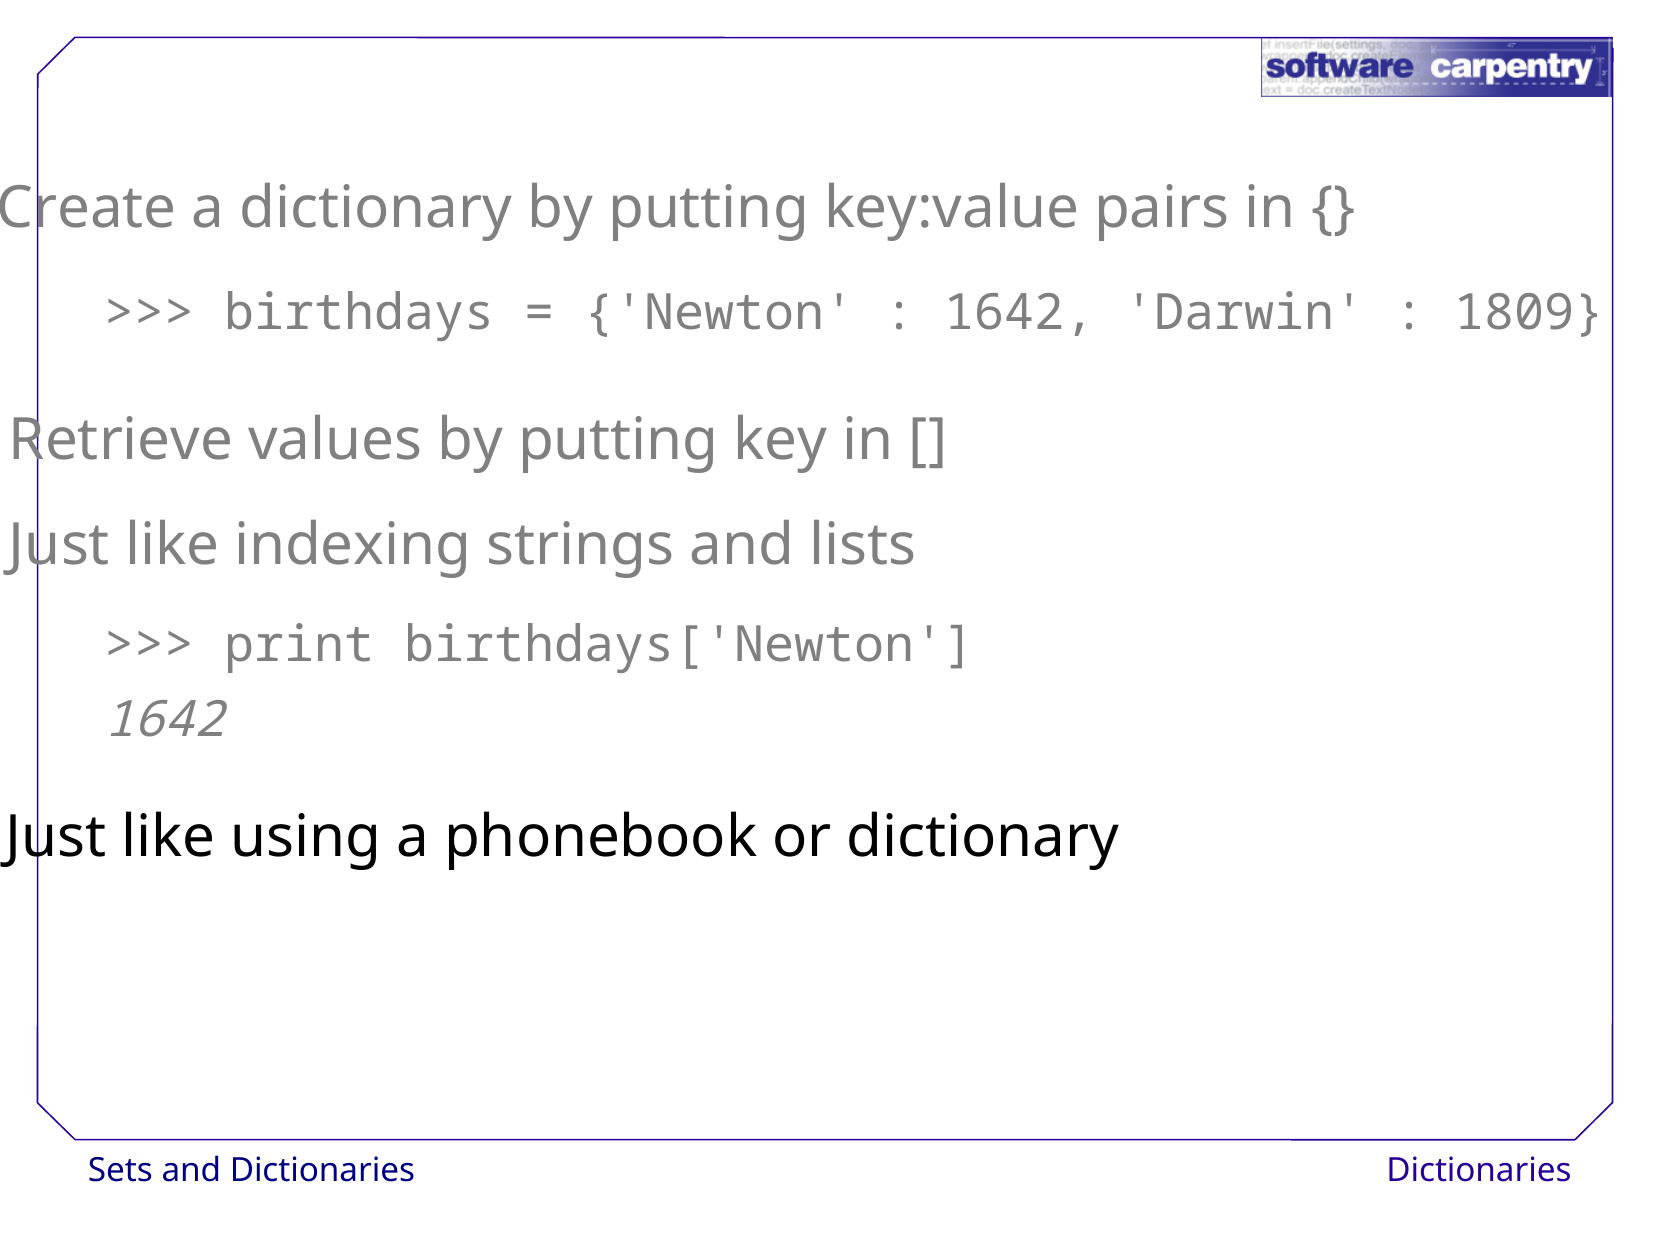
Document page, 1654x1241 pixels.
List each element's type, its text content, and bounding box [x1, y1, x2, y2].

text_box Just like using a phonebook or dictionary [0, 754, 1285, 876]
text_box >>> birthdays = {'Newton' : 1642, 'Darwin' : 1809} [89, 257, 1512, 364]
text_box >>> print birthdays['Newton'] 1642 [89, 589, 1512, 771]
text_box Create a dictionary by putting key:value pairs in {} [0, 126, 1521, 248]
picture [1261, 39, 1613, 97]
text_box Retrieve values by putting key in [] Just like indexing strings and lists [0, 358, 1113, 584]
